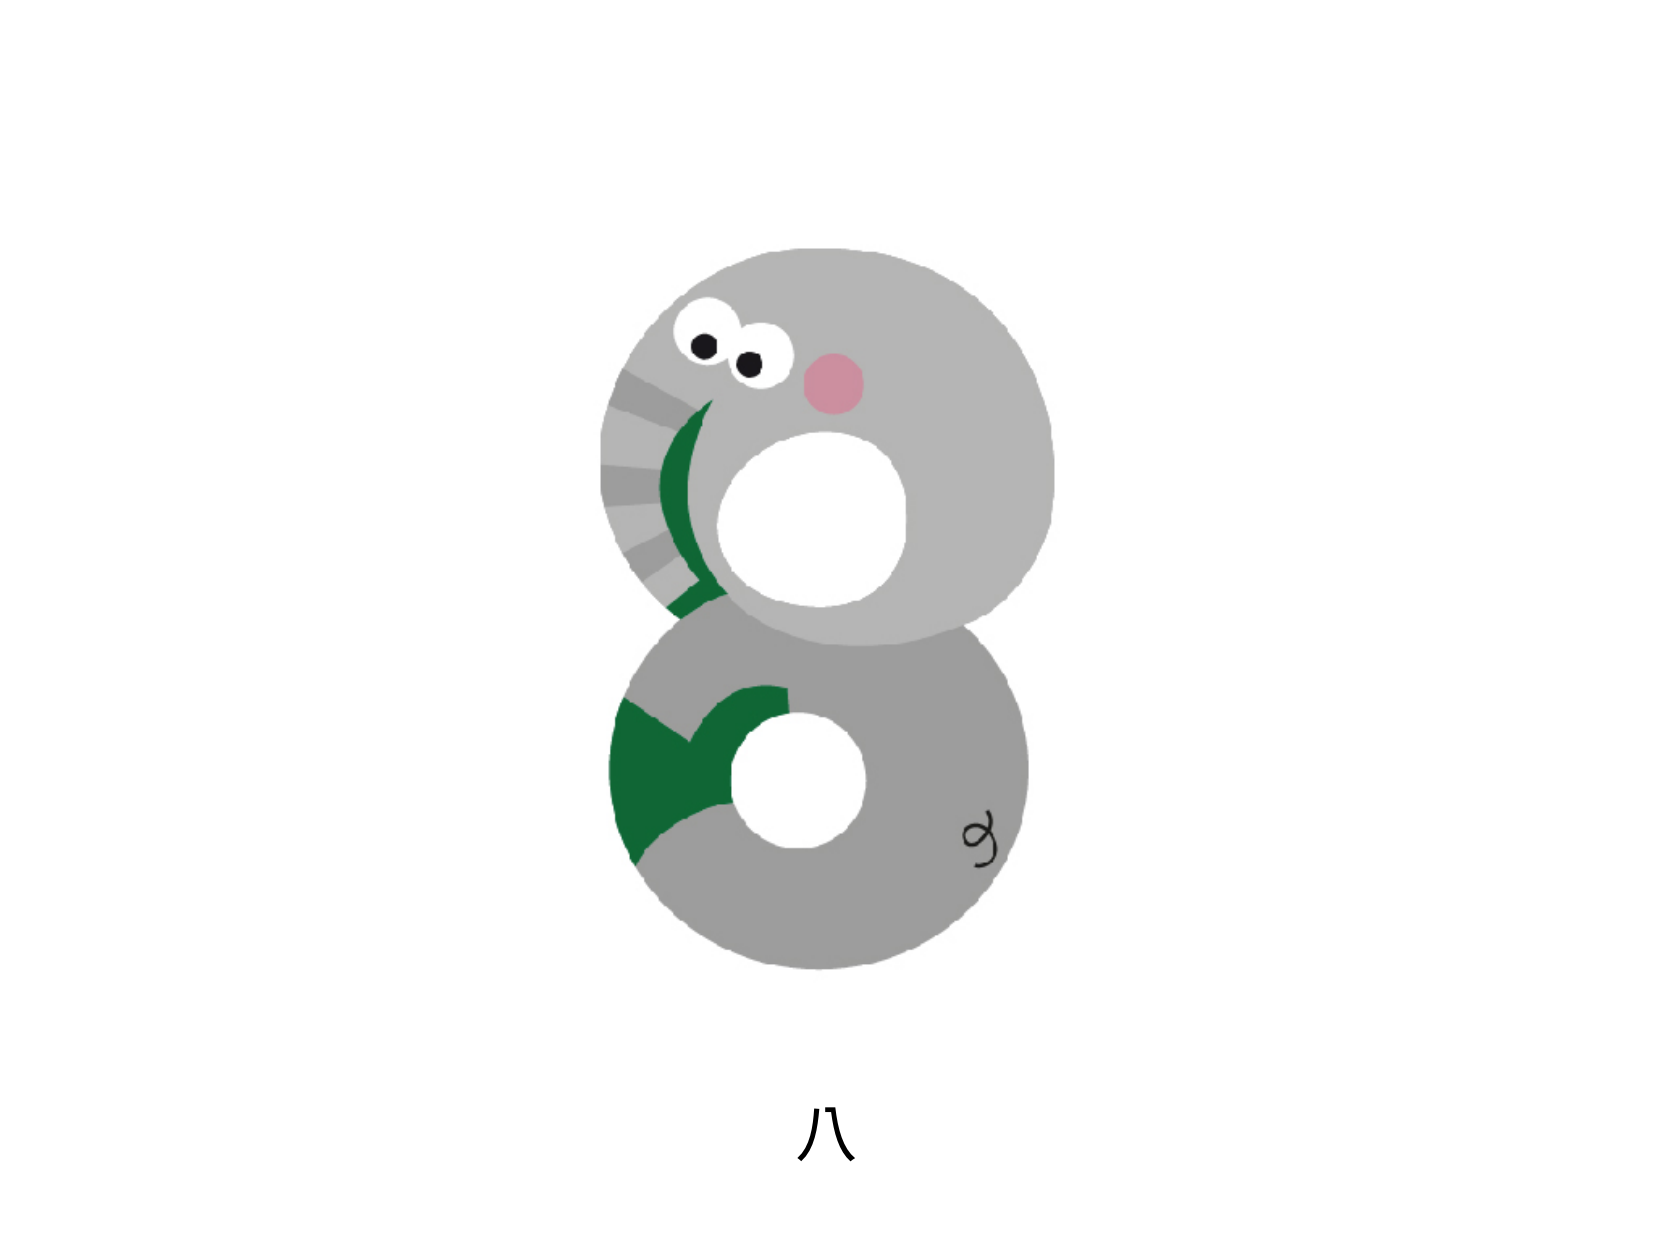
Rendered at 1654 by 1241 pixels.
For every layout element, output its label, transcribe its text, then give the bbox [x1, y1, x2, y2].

title 八 [82, 1025, 1571, 1233]
picture [0, 0, 1654, 1241]
